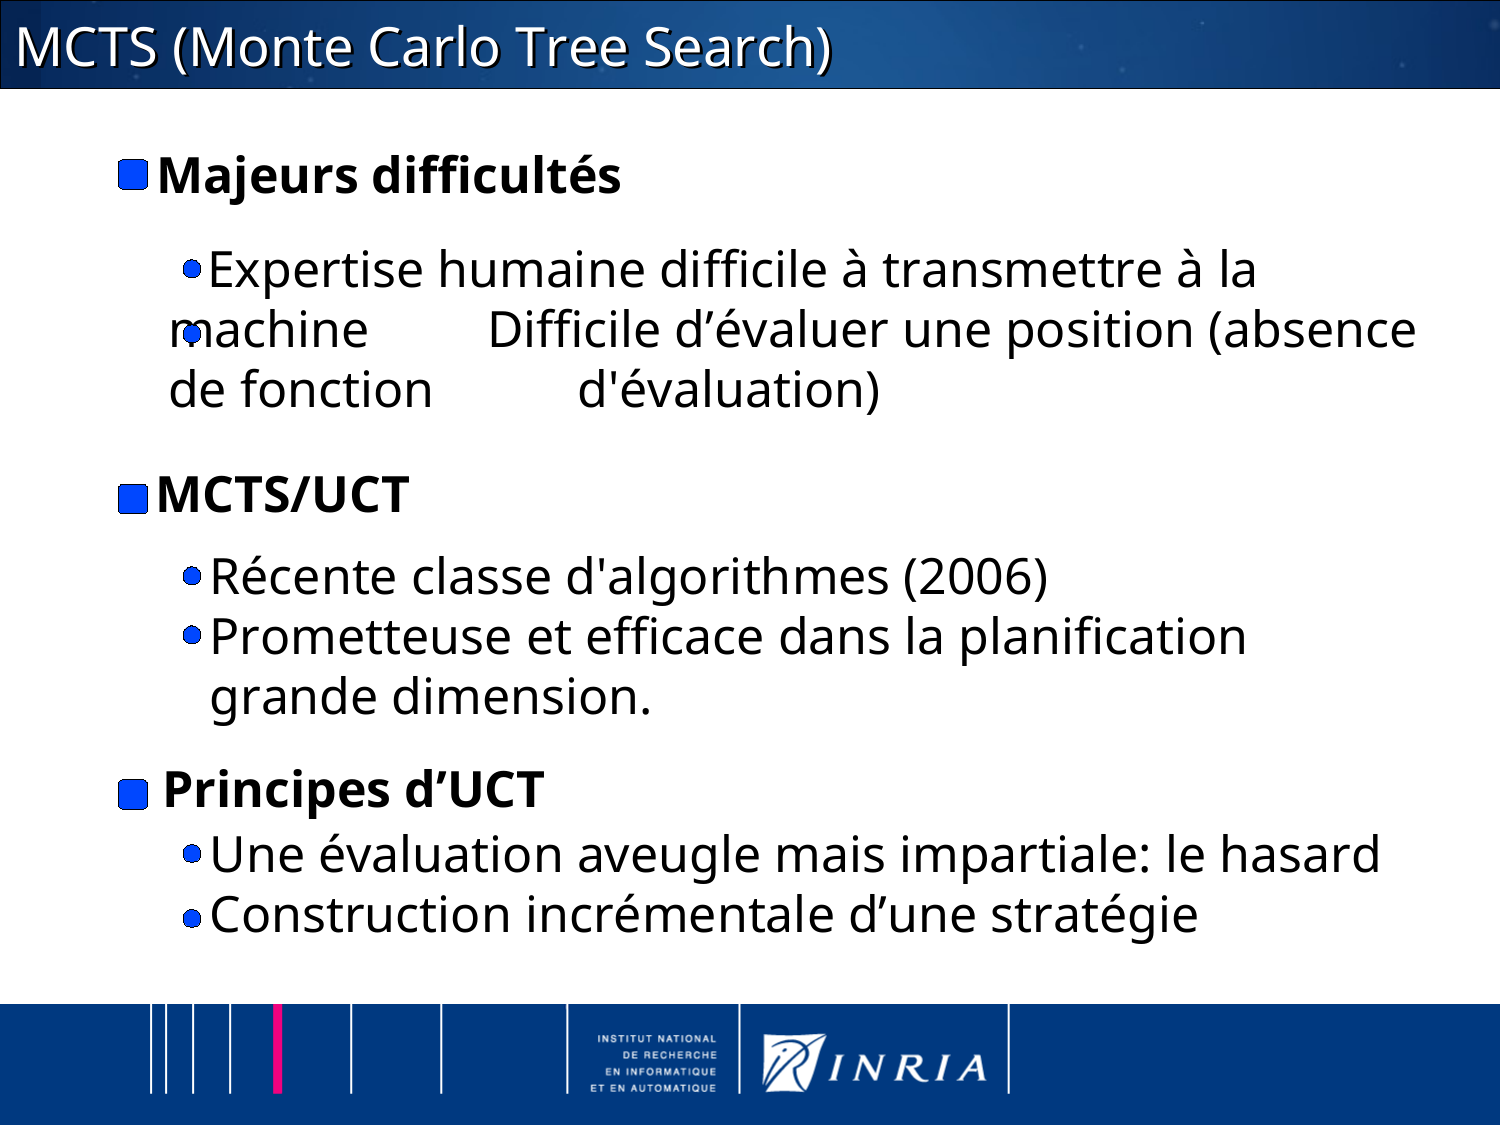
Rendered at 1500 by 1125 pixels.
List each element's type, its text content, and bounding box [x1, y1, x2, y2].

text_box [118, 159, 141, 190]
text_box [183, 259, 201, 278]
text_box Principes d’UCT [147, 750, 636, 825]
text_box Majeurs difficultés [141, 135, 975, 211]
text_box [183, 625, 201, 644]
text_box Expertise humaine difficile à transmettre à la machine Difficile d’évaluer une position (absence de fonction d'évaluation) [153, 230, 1483, 426]
text_box MCTS (Monte Carlo Tree Search) [0, 0, 1500, 89]
text_box Une évaluation aveugle mais impartiale: le hasard Construction incrémentale d’une stratégie [194, 815, 1500, 950]
text_box [183, 844, 201, 863]
text_box [183, 324, 201, 343]
text_box MCTS/UCT [140, 454, 768, 530]
text_box [183, 566, 201, 585]
picture [0, 1004, 1500, 1125]
text_box [118, 484, 140, 514]
text_box [183, 909, 201, 928]
text_box Récente classe d'algorithmes (2006) Prometteuse et efficace dans la planification grande dimension. [194, 537, 1406, 733]
text_box [118, 779, 147, 810]
